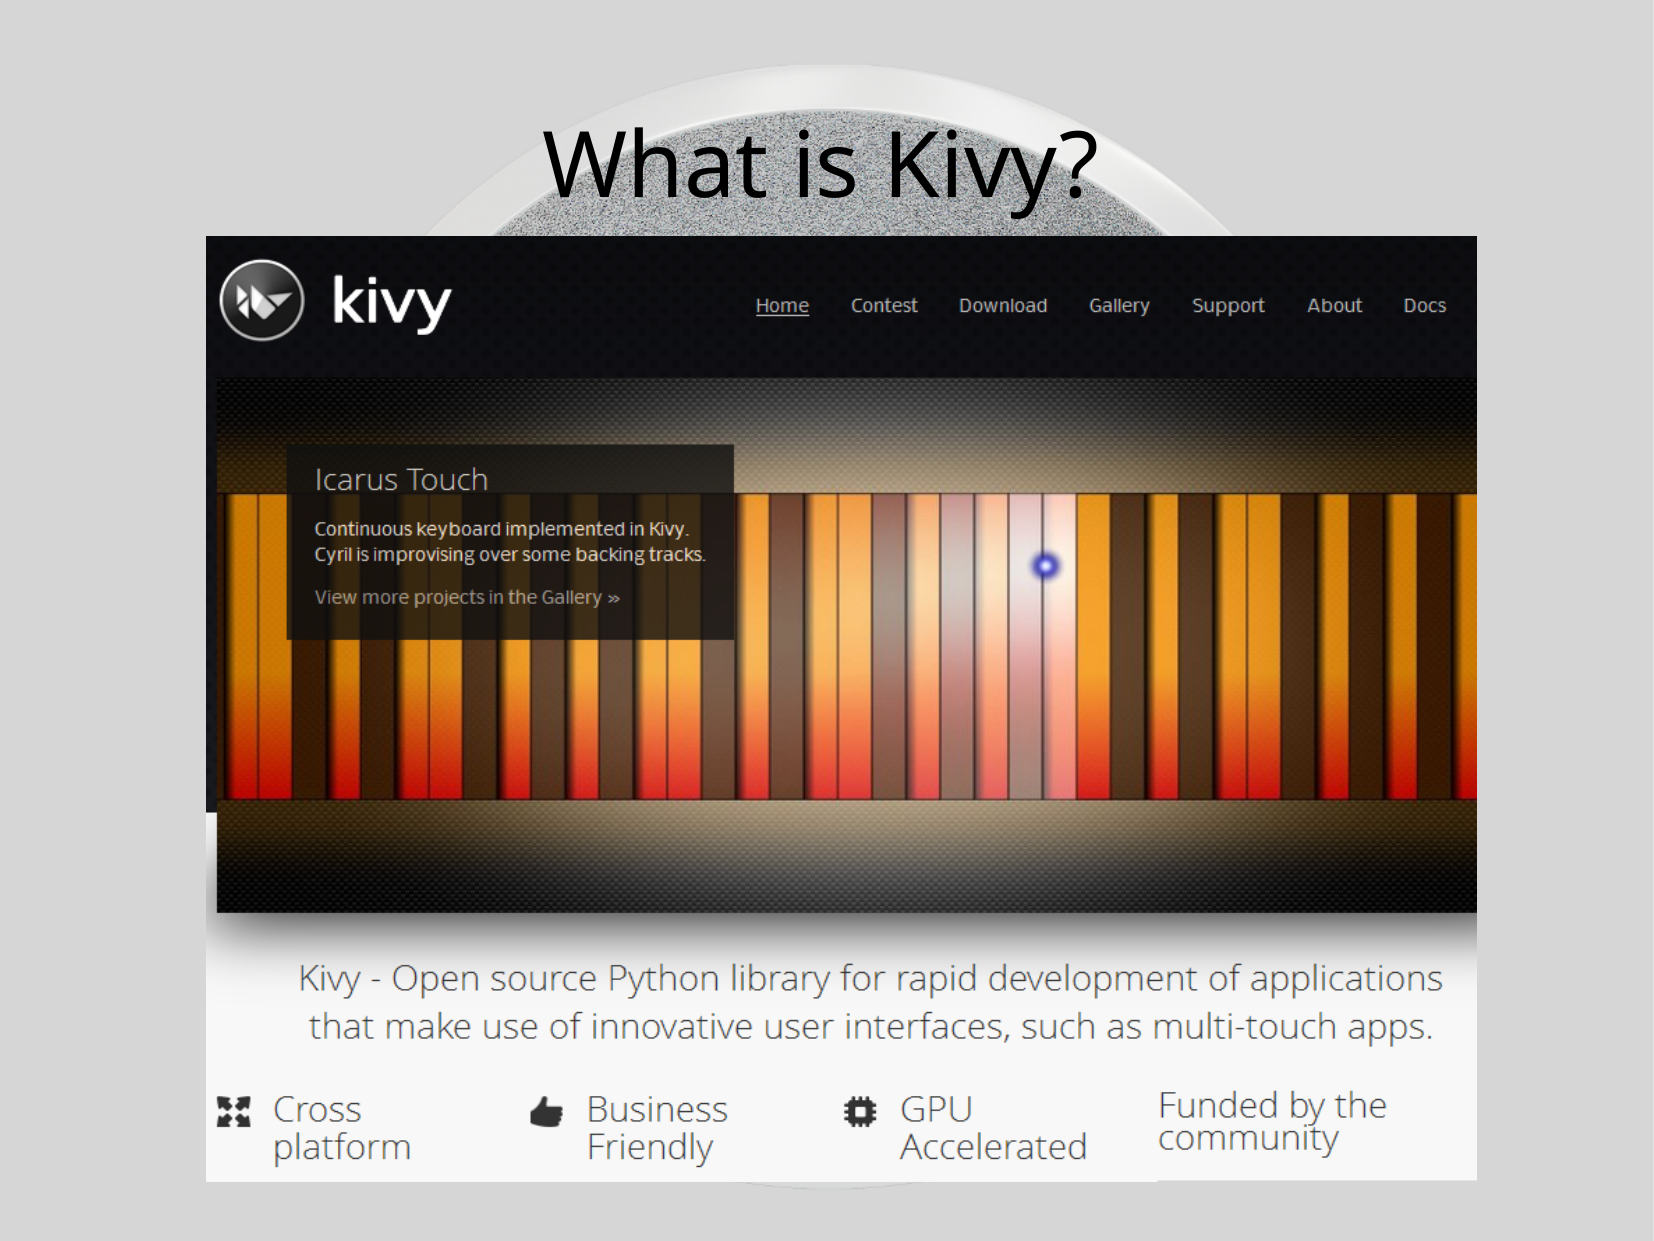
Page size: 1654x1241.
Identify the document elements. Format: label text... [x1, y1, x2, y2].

title What is Kivy? [76, 104, 1565, 220]
picture [0, 0, 1654, 1241]
